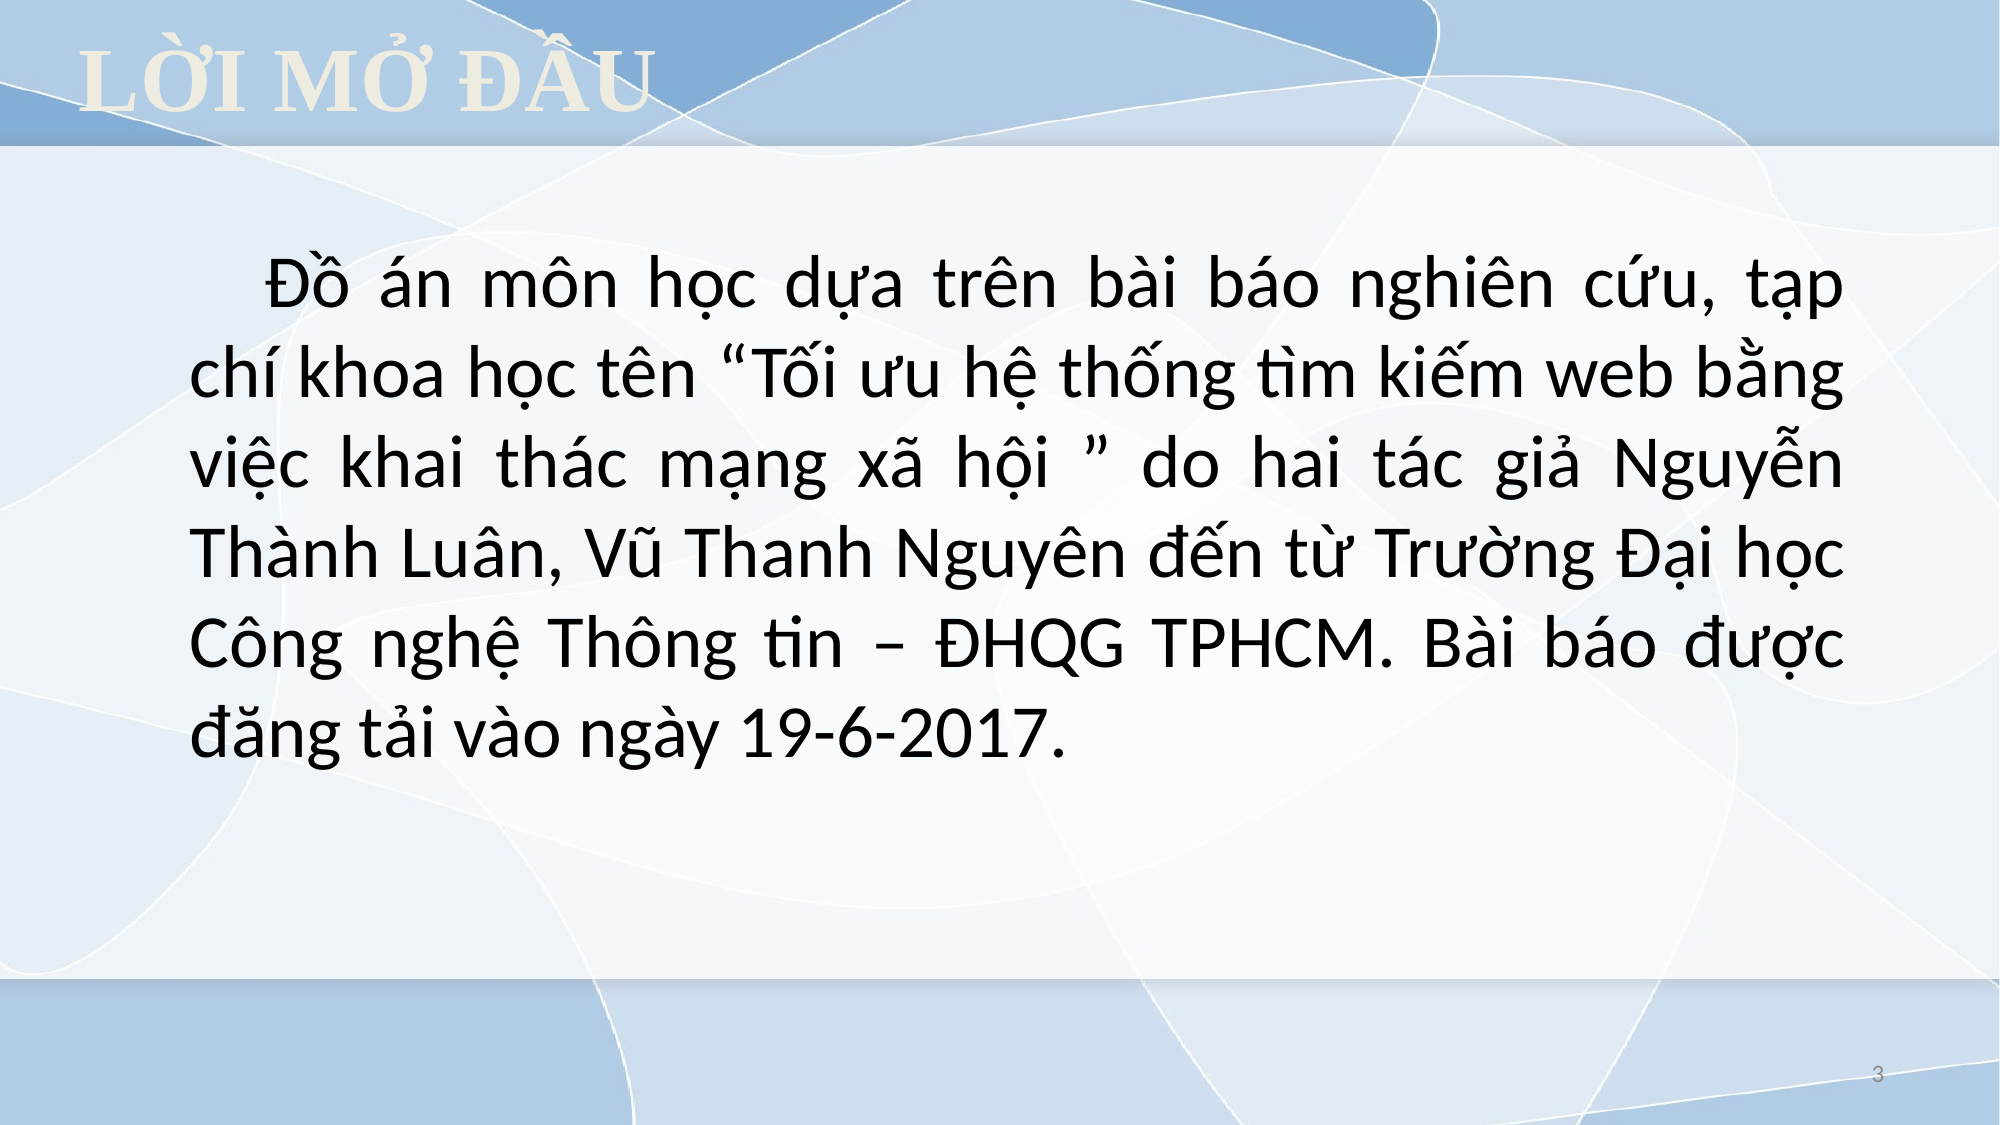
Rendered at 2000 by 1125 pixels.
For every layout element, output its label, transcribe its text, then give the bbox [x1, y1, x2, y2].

title LỜI MỞ ĐẦU [24, 0, 713, 150]
list Đồ án môn học dựa trên bài báo nghiên cứu, tạp chí khoa học tên “Tối ưu hệ thống tìm kiếm web bằng việc khai thác mạng xã hội ” do hai tác giả Nguyễn Thành Luân, Vũ Thanh Nguyên đến từ Trường Đại học Công nghệ Thông tin – ĐHQG TPHCM. Bài báo được đăng tải vào ngày 19-6-2017. [99, 224, 1863, 963]
slide_number <number> [1432, 1042, 1900, 1103]
